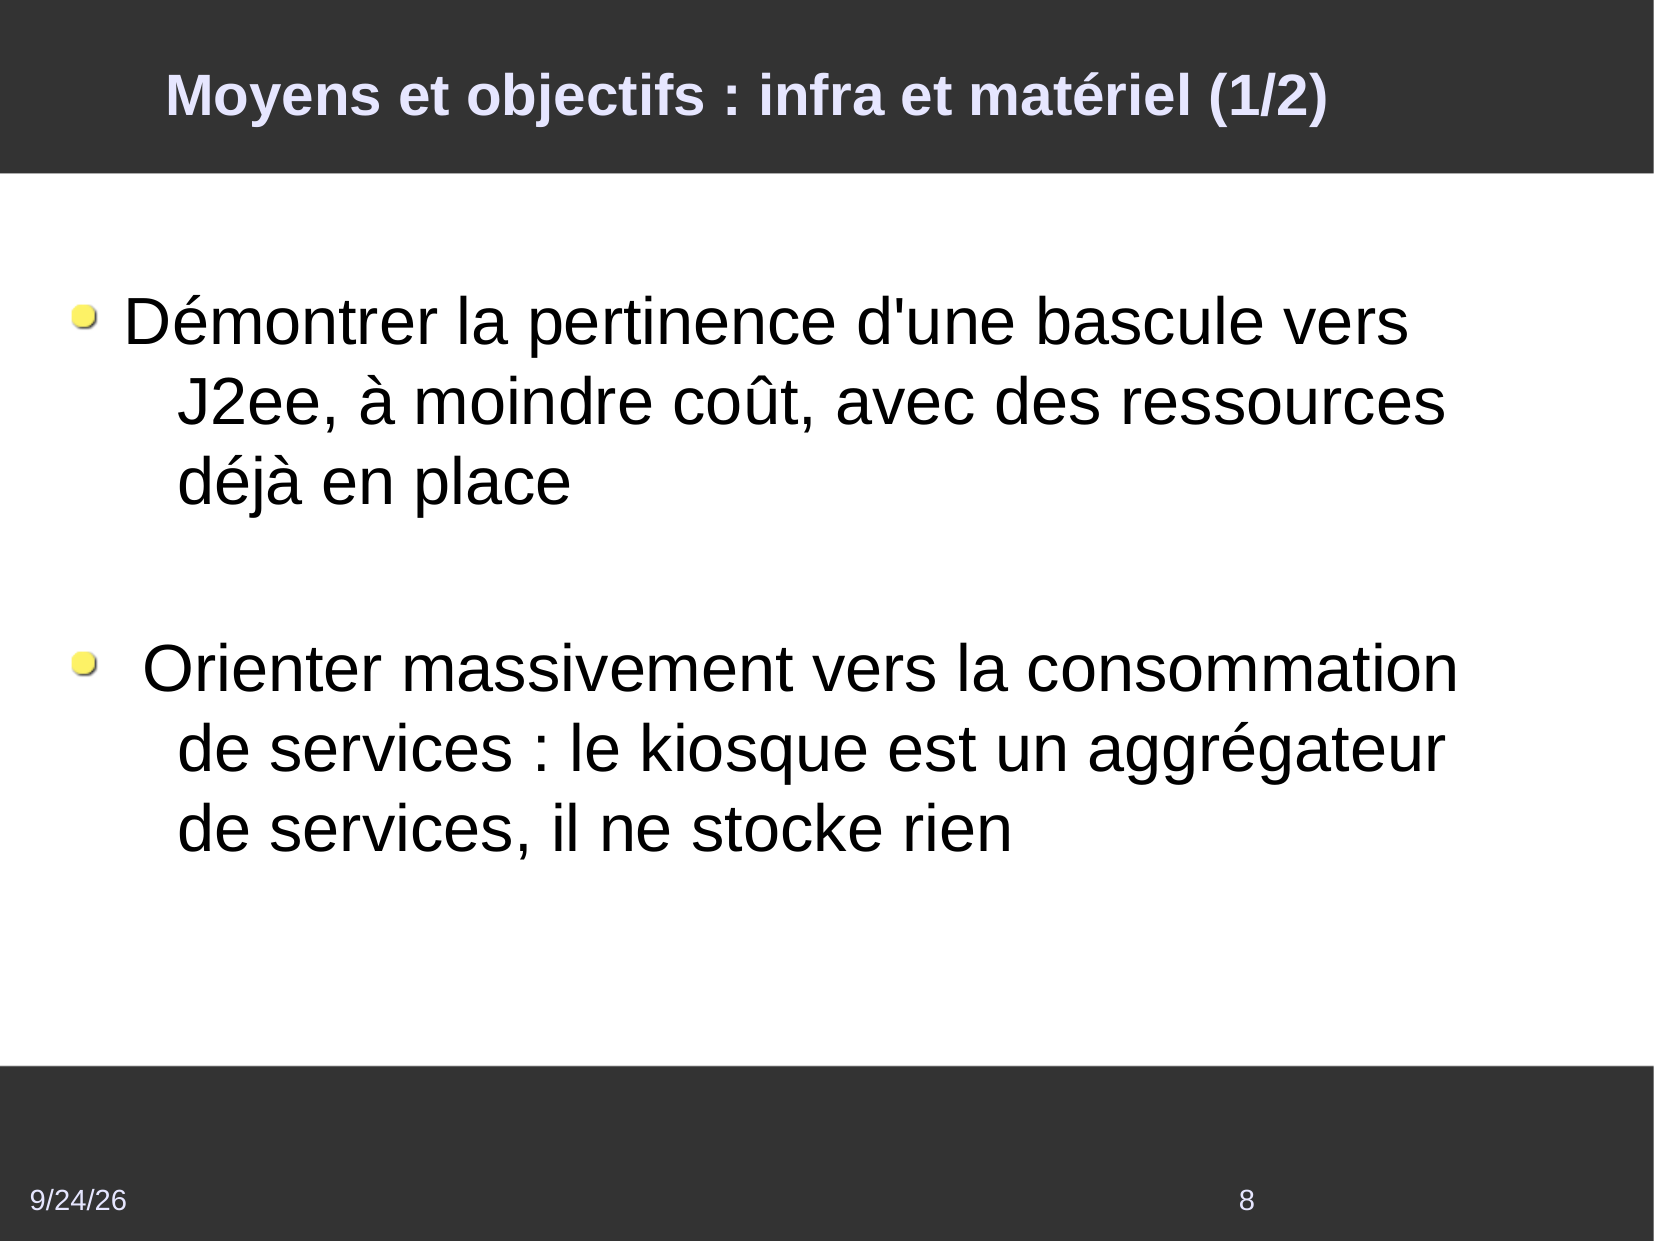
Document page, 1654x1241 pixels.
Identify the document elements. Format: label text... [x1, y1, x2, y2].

list Démontrer la pertinence d'une bascule vers J2ee, à moindre coût, avec des ressources déjà en place Orienter massivement vers la consommation de services : le kiosque est un aggrégateur de services, il ne stocke rien [35, 277, 1512, 975]
text_box [29, 1181, 566, 1241]
text_box [1238, 1181, 1625, 1241]
title Moyens et objectifs : infra et matériel (1/2) [165, 3, 1642, 181]
